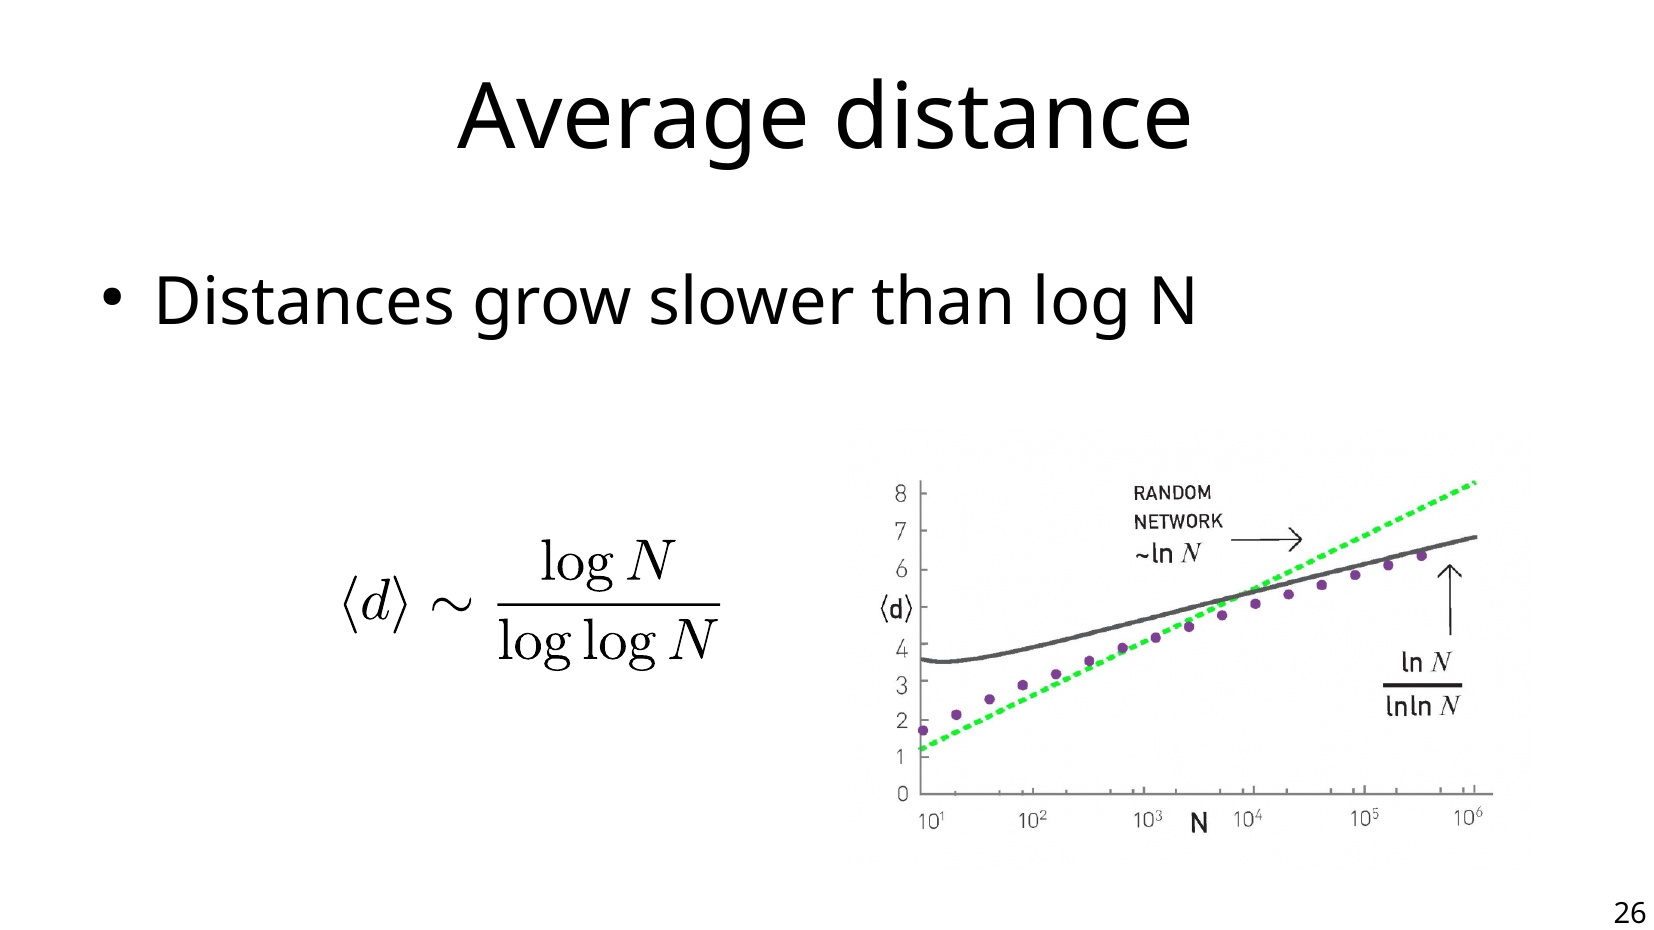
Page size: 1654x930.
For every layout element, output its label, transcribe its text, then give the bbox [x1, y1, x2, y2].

text_box [337, 539, 721, 672]
picture [848, 427, 1531, 871]
list Distances grow slower than log N [82, 252, 1571, 793]
title Average distance [82, 1, 1571, 225]
